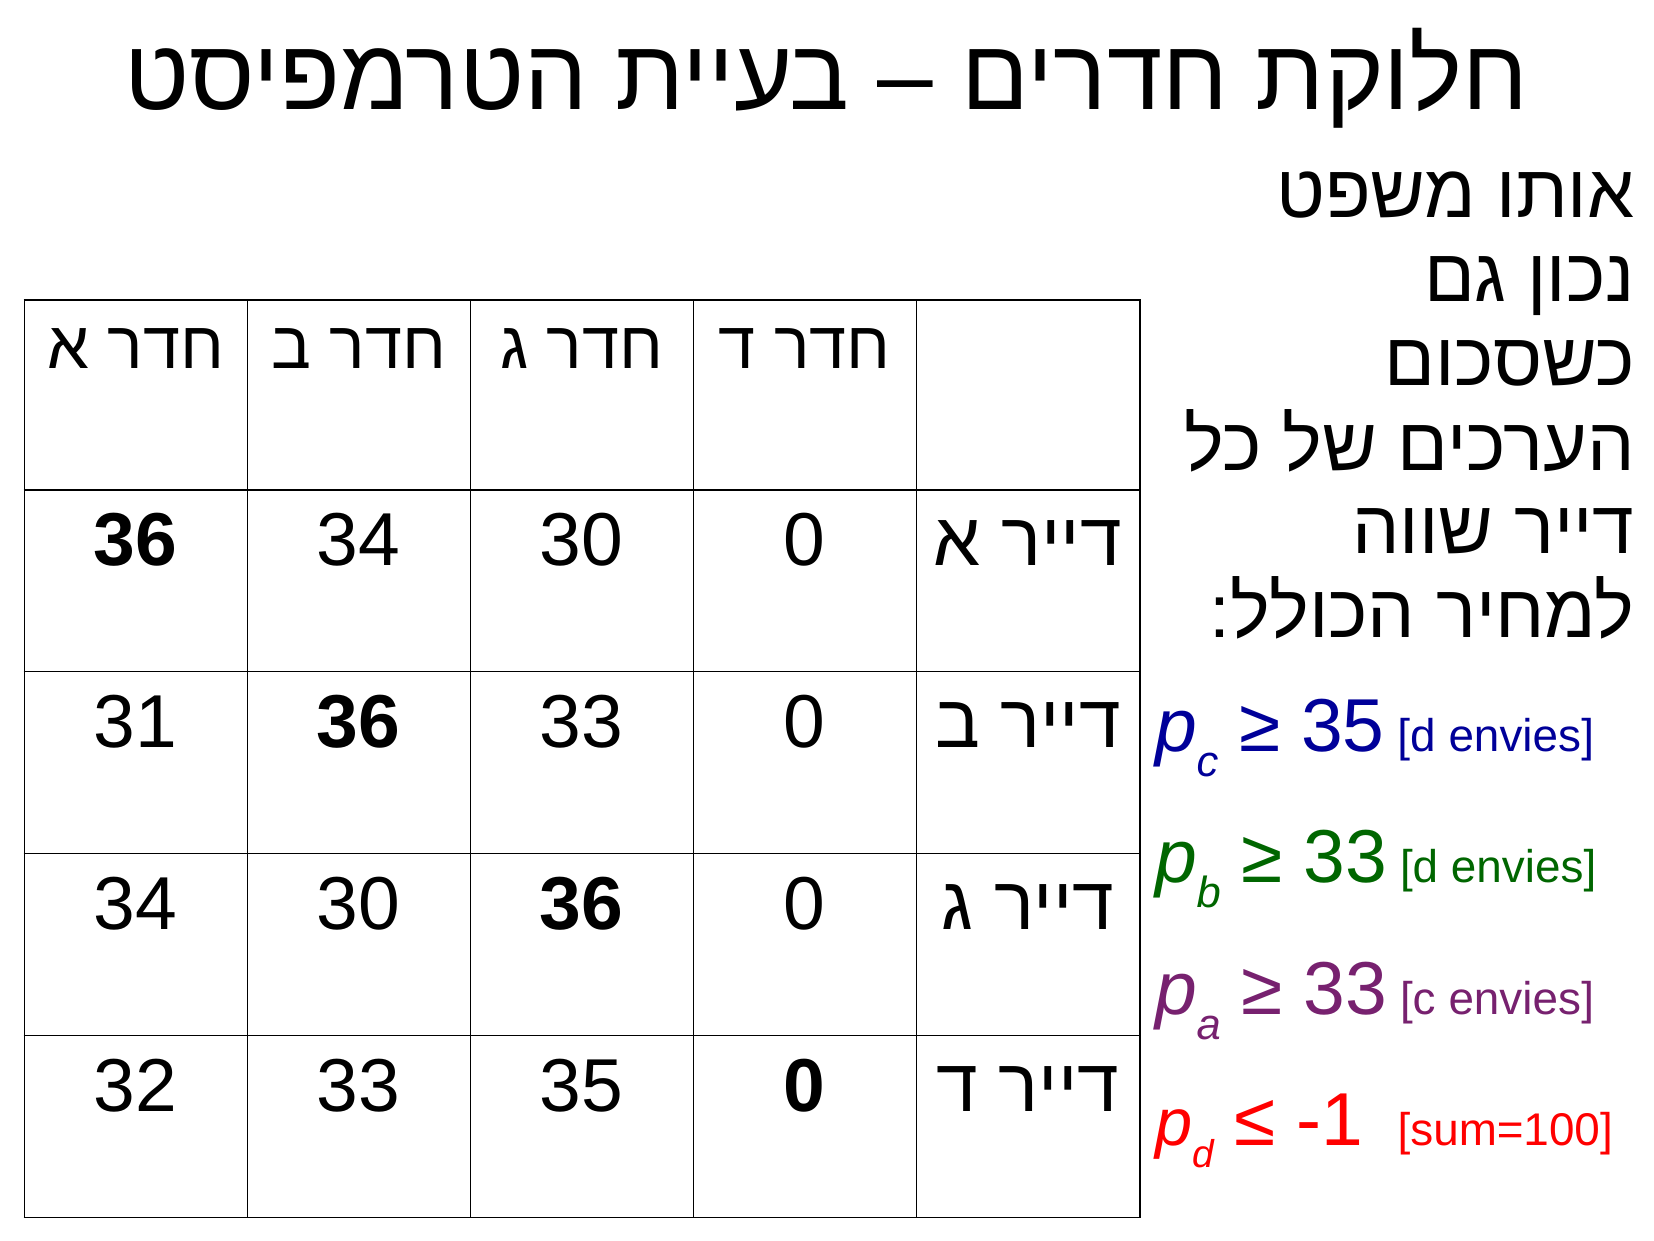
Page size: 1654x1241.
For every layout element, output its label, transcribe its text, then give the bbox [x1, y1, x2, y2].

table_cell 34 [248, 491, 470, 671]
table_cell 0 [694, 672, 916, 853]
title חלוקת חדרים – בעיית הטרמפיסט [0, 0, 1654, 151]
table_cell דייר ב [917, 672, 1139, 853]
table_cell דייר ד [917, 1036, 1139, 1217]
table_cell 32 [25, 1036, 247, 1217]
table_cell 36 [25, 491, 247, 671]
table_cell 30 [248, 854, 470, 1035]
table_header חדר ד [694, 301, 916, 489]
table_cell 31 [25, 672, 247, 853]
table_header [917, 301, 1139, 489]
table_cell 35 [471, 1036, 693, 1217]
table_cell 36 [471, 854, 693, 1035]
list אותו משפט נכון גם כשסכום הערכים של כל דייר שווה למחיר הכולל: pc ≥ 35 [d envies] pb ≥ 33 [d envies] pa ≥ 33 [c envies] pd ≤ -1 [sum=100] [1155, 150, 1636, 1186]
table_cell 34 [25, 854, 247, 1035]
table_cell 0 [694, 491, 916, 671]
table_cell 0 [694, 854, 916, 1035]
table_header חדר ב [248, 301, 470, 489]
table_header חדר א [25, 301, 247, 489]
table_cell דייר ג [917, 854, 1139, 1035]
table_header חדר ג [471, 301, 693, 489]
table_cell 36 [248, 672, 470, 853]
table_cell 33 [471, 672, 693, 853]
table_cell 30 [471, 491, 693, 671]
table_cell 0 [694, 1036, 916, 1217]
table_cell 33 [248, 1036, 470, 1217]
table_cell דייר א [917, 491, 1139, 671]
